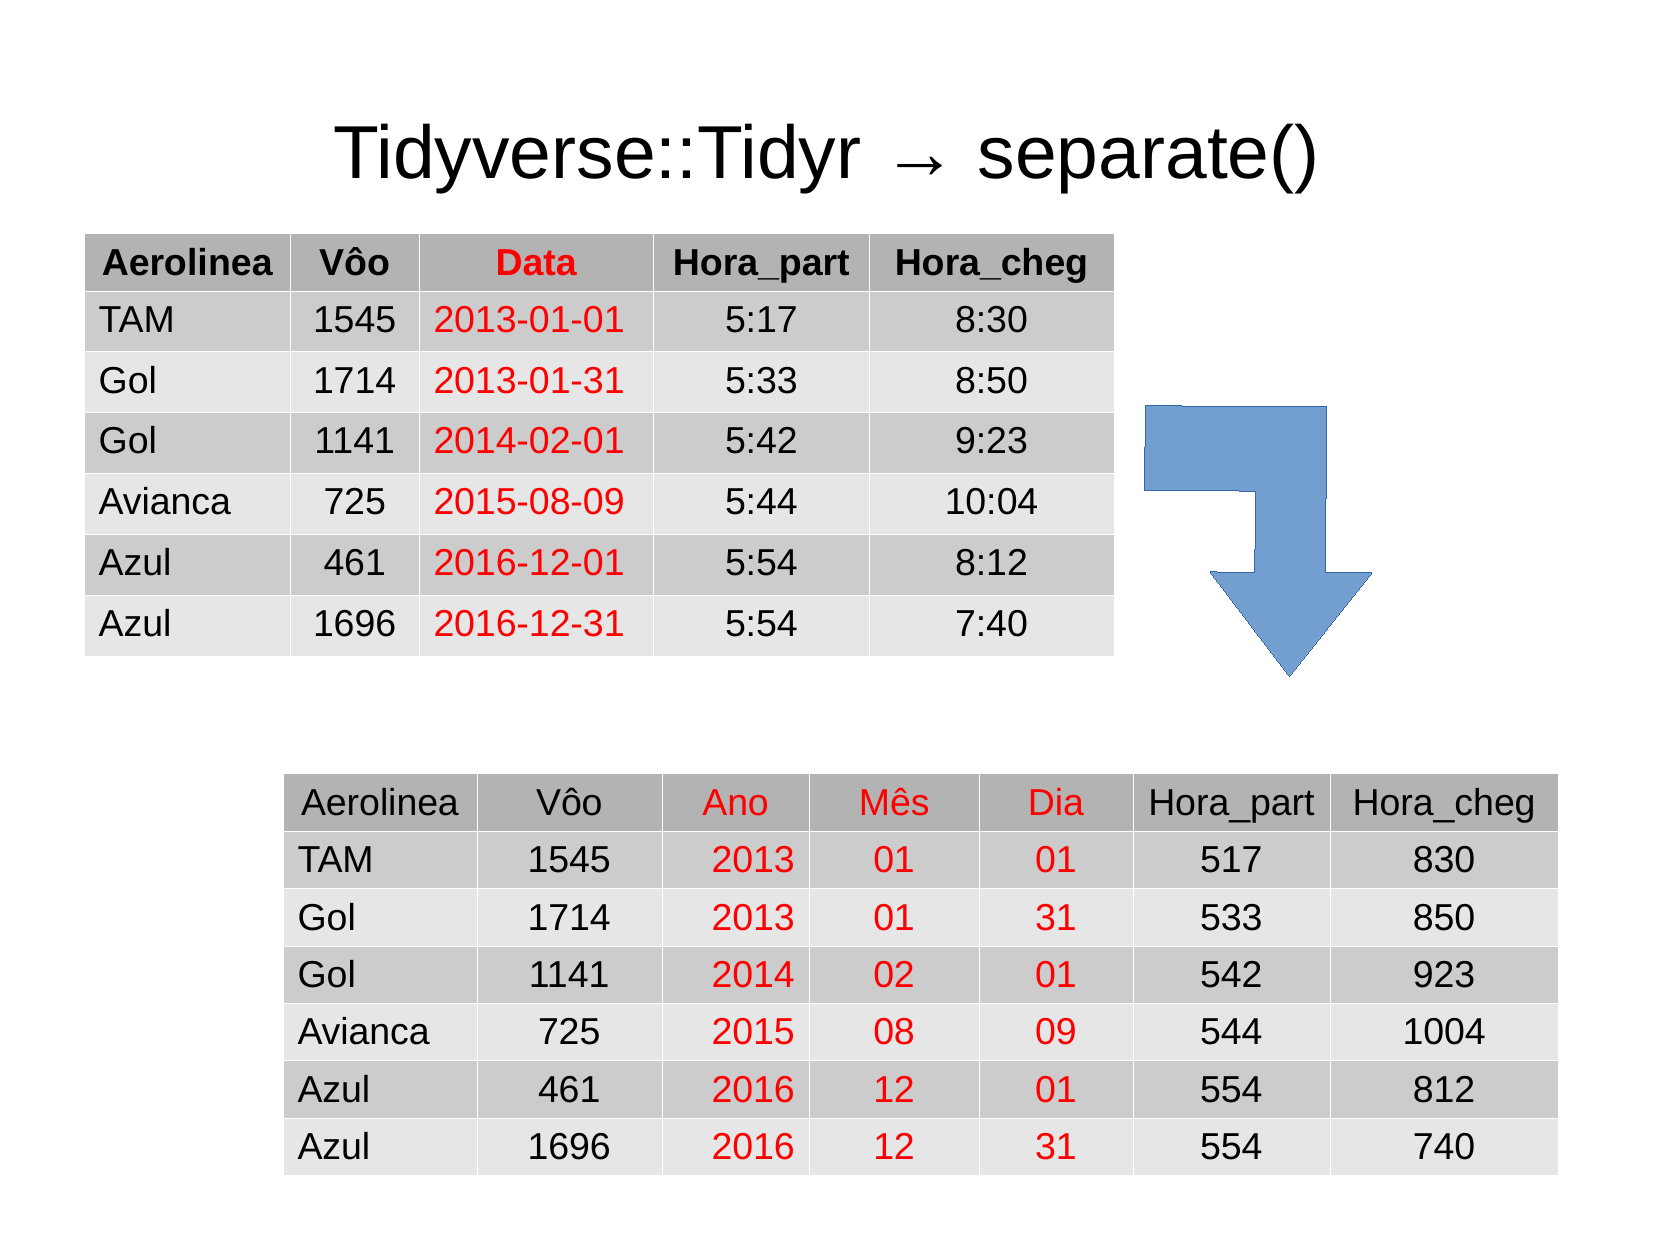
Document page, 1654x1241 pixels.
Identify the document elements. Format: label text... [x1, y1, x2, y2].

table_cell 31 [980, 889, 1133, 946]
table_cell 1714 [478, 889, 662, 946]
table_cell 02 [810, 947, 979, 1003]
table_cell 2016 [663, 1119, 809, 1175]
table_cell 5:44 [654, 474, 869, 534]
table_cell 2016-12-01 [420, 535, 653, 595]
table_header Aerolinea [284, 774, 477, 831]
table_cell 01 [980, 832, 1133, 888]
table_cell 725 [291, 474, 419, 534]
table_cell TAM [85, 292, 290, 351]
table_cell 2015 [663, 1004, 809, 1060]
table_cell 1696 [478, 1119, 662, 1175]
table_cell Avianca [85, 474, 290, 534]
table_cell 2016-12-31 [420, 596, 653, 656]
table_header Aerolinea [85, 234, 290, 291]
table_cell 5:54 [654, 535, 869, 595]
table_cell 2014 [663, 947, 809, 1003]
table_cell 1141 [478, 947, 662, 1003]
table_cell 1714 [291, 352, 419, 412]
table_header Mês [810, 774, 979, 831]
table_cell Avianca [284, 1004, 477, 1060]
table_cell Azul [85, 535, 290, 595]
table_cell 12 [810, 1119, 979, 1175]
table_cell Gol [85, 352, 290, 412]
table_cell 2015-08-09 [420, 474, 653, 534]
table_cell Azul [284, 1119, 477, 1175]
table_cell 1545 [478, 832, 662, 888]
table_header Vôo [478, 774, 662, 831]
table_cell 2013-01-01 [420, 292, 653, 351]
table_header Hora_part [1134, 774, 1330, 831]
table_cell 08 [810, 1004, 979, 1060]
table_header Hora_cheg [870, 234, 1114, 291]
table_cell 5:17 [654, 292, 869, 351]
table_header Ano [663, 774, 809, 831]
table_cell 850 [1331, 889, 1558, 946]
table_cell 10:04 [870, 474, 1114, 534]
table_cell 2016 [663, 1061, 809, 1118]
table_cell 830 [1331, 832, 1558, 888]
table_cell 923 [1331, 947, 1558, 1003]
table_cell 461 [291, 535, 419, 595]
title Tidyverse::Tidyr → separate() [82, 49, 1571, 257]
table_header Vôo [291, 234, 419, 291]
table_cell 31 [980, 1119, 1133, 1175]
table_cell 5:33 [654, 352, 869, 412]
table_cell Azul [85, 596, 290, 656]
table_cell 01 [810, 889, 979, 946]
table_cell 725 [478, 1004, 662, 1060]
table_cell 544 [1134, 1004, 1330, 1060]
table_cell 740 [1331, 1119, 1558, 1175]
table_cell 09 [980, 1004, 1133, 1060]
table_cell 8:12 [870, 535, 1114, 595]
table_cell Gol [284, 889, 477, 946]
table_cell 2013-01-31 [420, 352, 653, 412]
table_cell 2013 [663, 832, 809, 888]
table_cell TAM [284, 832, 477, 888]
table_cell 554 [1134, 1119, 1330, 1175]
table_cell 7:40 [870, 596, 1114, 656]
table_cell Azul [284, 1061, 477, 1118]
table_cell 5:42 [654, 413, 869, 473]
table_cell 812 [1331, 1061, 1558, 1118]
table_cell 461 [478, 1061, 662, 1118]
table_cell 9:23 [870, 413, 1114, 473]
text_box [1144, 405, 1372, 677]
table_cell 1696 [291, 596, 419, 656]
table_cell 542 [1134, 947, 1330, 1003]
table_cell 8:50 [870, 352, 1114, 412]
table_header Data [420, 234, 653, 291]
table_cell 2014-02-01 [420, 413, 653, 473]
table_cell 12 [810, 1061, 979, 1118]
table_cell 01 [980, 947, 1133, 1003]
table_cell 517 [1134, 832, 1330, 888]
table_cell 1545 [291, 292, 419, 351]
table_header Hora_cheg [1331, 774, 1558, 831]
table_cell 01 [980, 1061, 1133, 1118]
table_cell 8:30 [870, 292, 1114, 351]
table_cell Gol [85, 413, 290, 473]
table_cell 1141 [291, 413, 419, 473]
table_cell 2013 [663, 889, 809, 946]
table_cell 533 [1134, 889, 1330, 946]
table_header Hora_part [654, 234, 869, 291]
table_header Dia [980, 774, 1133, 831]
table_cell 5:54 [654, 596, 869, 656]
table_cell 01 [810, 832, 979, 888]
table_cell Gol [284, 947, 477, 1003]
table_cell 554 [1134, 1061, 1330, 1118]
table_cell 1004 [1331, 1004, 1558, 1060]
